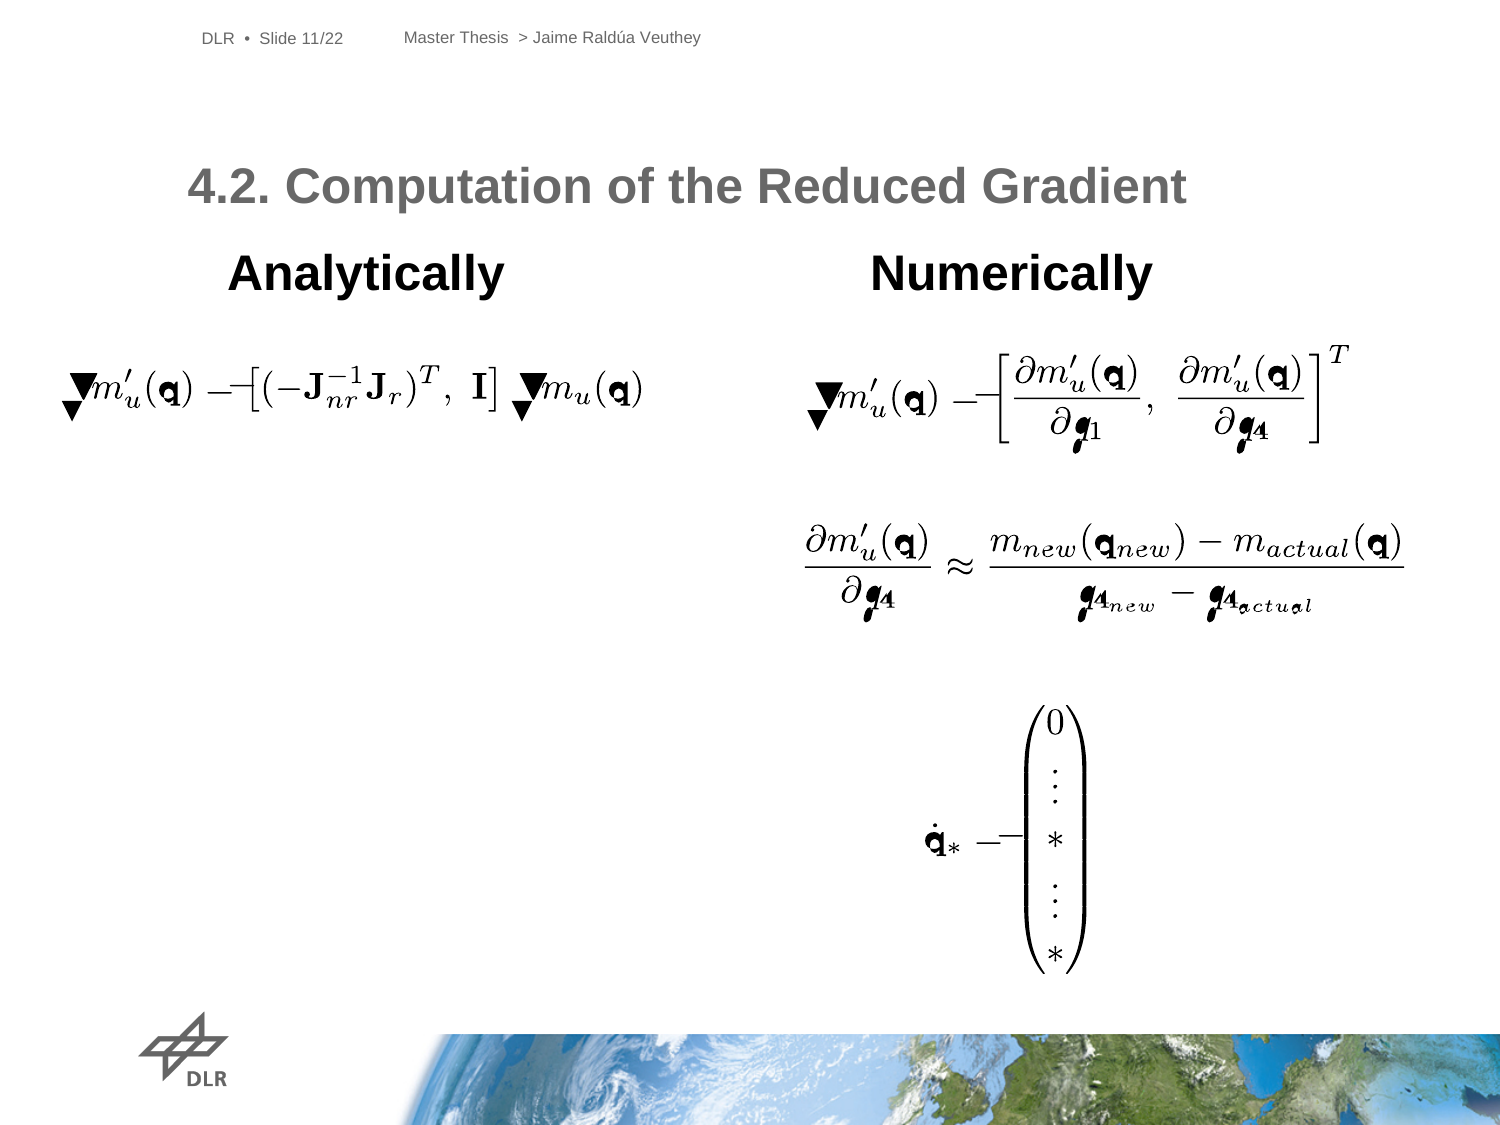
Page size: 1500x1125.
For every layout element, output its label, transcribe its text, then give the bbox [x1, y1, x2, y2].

text_box [805, 345, 1351, 454]
text_box [923, 705, 1098, 974]
title 4.2. Computation of the Reduced Gradient [187, 153, 1392, 275]
list Numerically [830, 239, 1443, 893]
list Analytically [187, 239, 800, 893]
text_box [60, 365, 645, 422]
text_box [804, 523, 1405, 623]
picture [0, 1007, 1500, 1125]
